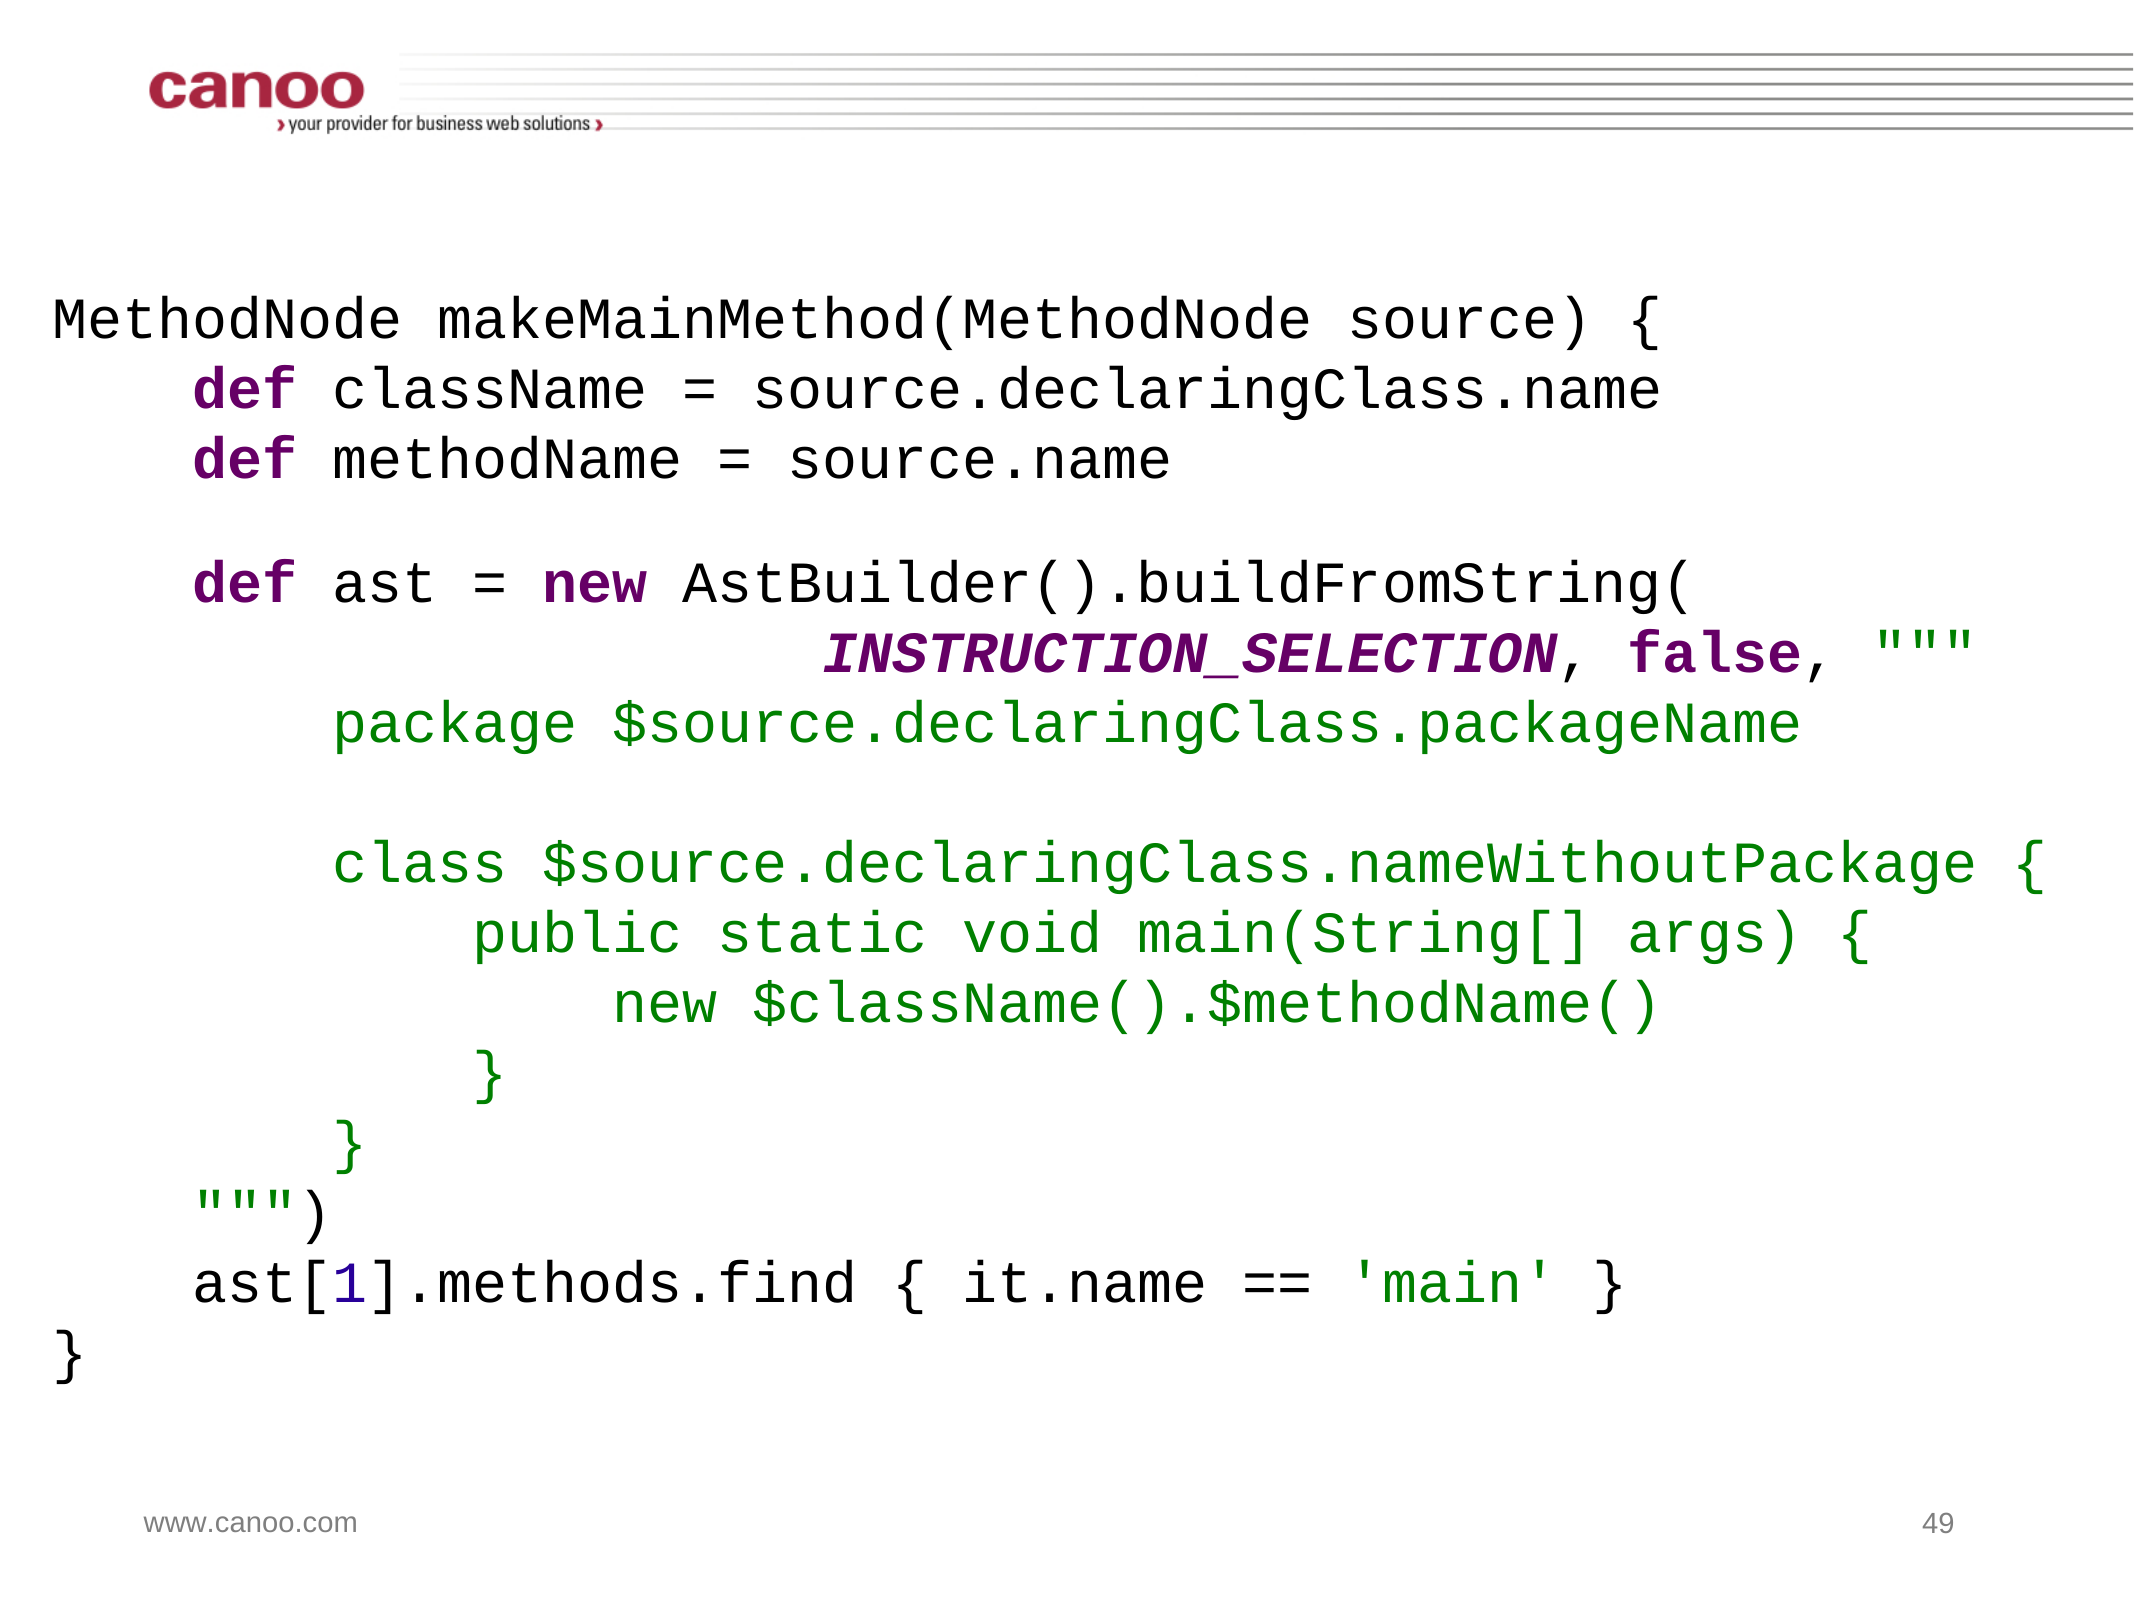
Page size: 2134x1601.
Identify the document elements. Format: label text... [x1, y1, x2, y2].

picture [0, 21, 2134, 188]
text_box MethodNode makeMainMethod(MethodNode source) { def className = source.declaringClass.name def methodName = source.name def ast = new AstBuilder().buildFromString( INSTRUCTION_SELECTION, false, """ package $source.declaringClass.packageName class $source.declaringClass.nameWithoutPackage { public static void main(String[] args) { new $className().$methodName() } } """) ast[1].methods.find { it.name == 'main' } } [37, 272, 2100, 1601]
